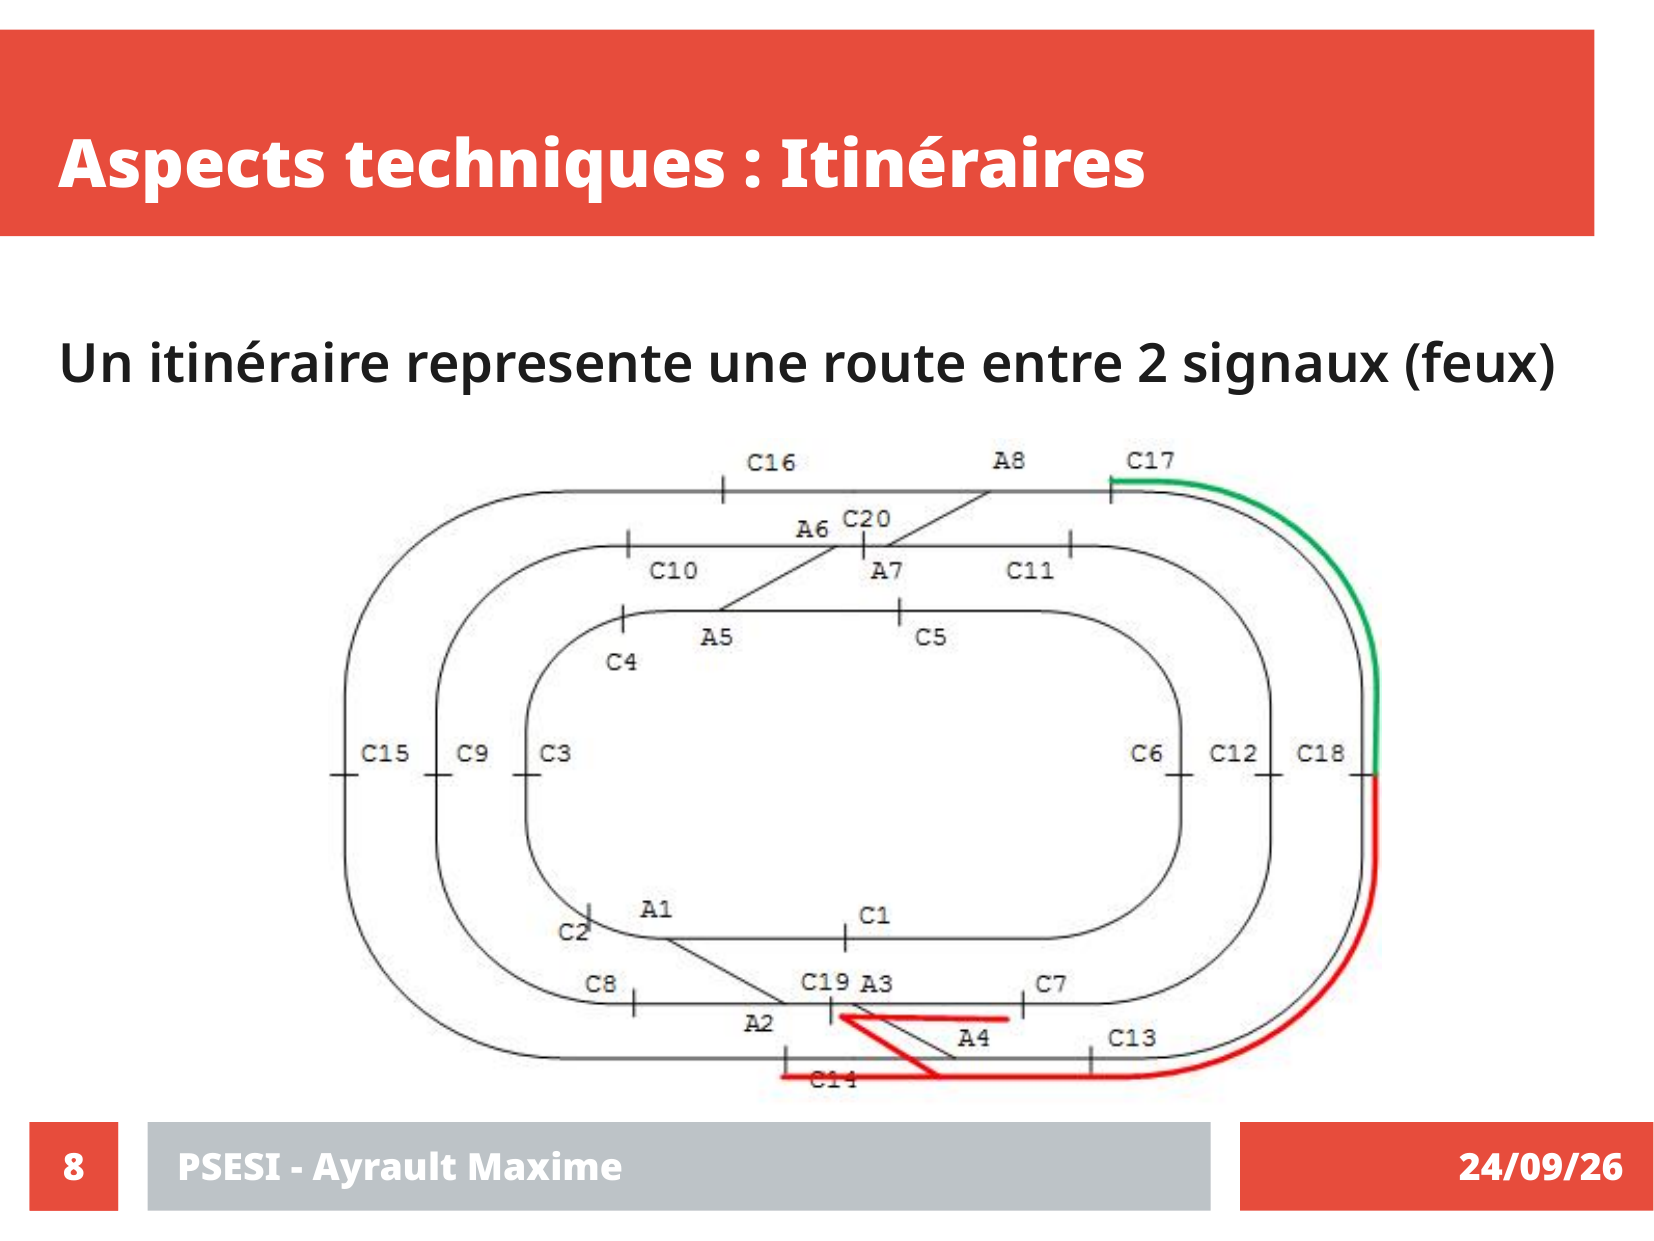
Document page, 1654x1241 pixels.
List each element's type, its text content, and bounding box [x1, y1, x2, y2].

list Un itinéraire represente une route entre 2 signaux (feux) [59, 324, 1565, 1093]
title Aspects techniques : Itinéraires [59, 59, 1595, 207]
picture [328, 438, 1382, 1111]
